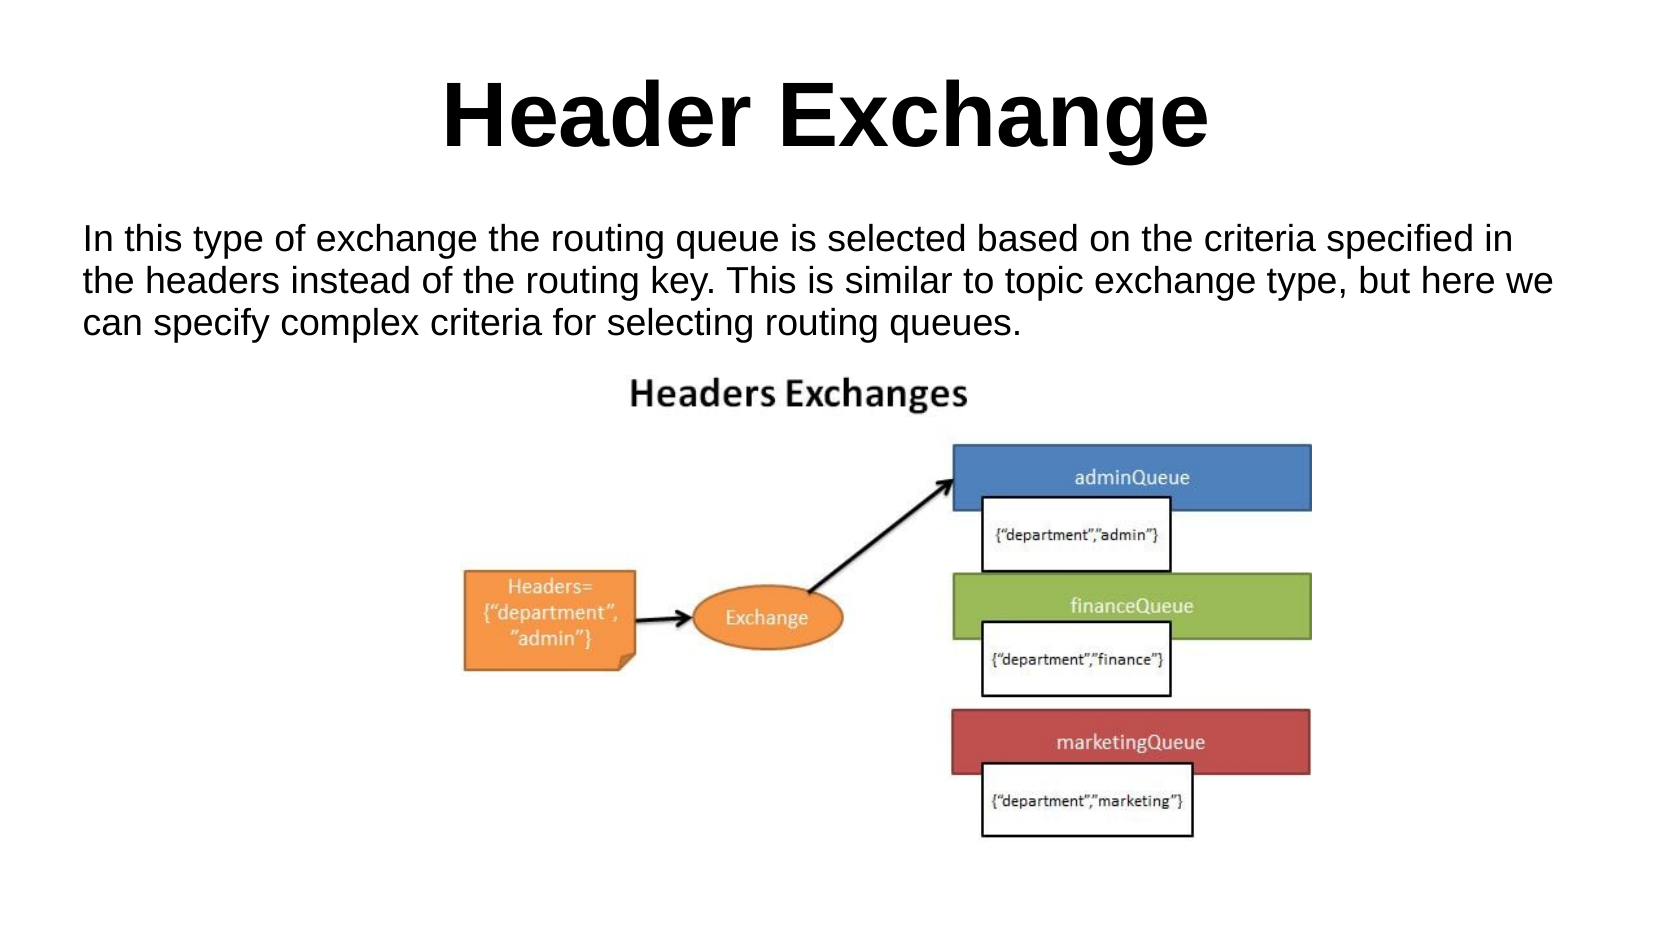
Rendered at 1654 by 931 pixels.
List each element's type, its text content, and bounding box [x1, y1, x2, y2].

title Header Exchange [82, 37, 1571, 193]
picture [460, 365, 1312, 879]
list In this type of exchange the routing queue is selected based on the criteria specified in the headers instead of the routing key. This is similar to topic exchange type, but here we can specify complex criteria for selecting routing queues. [82, 217, 1571, 758]
